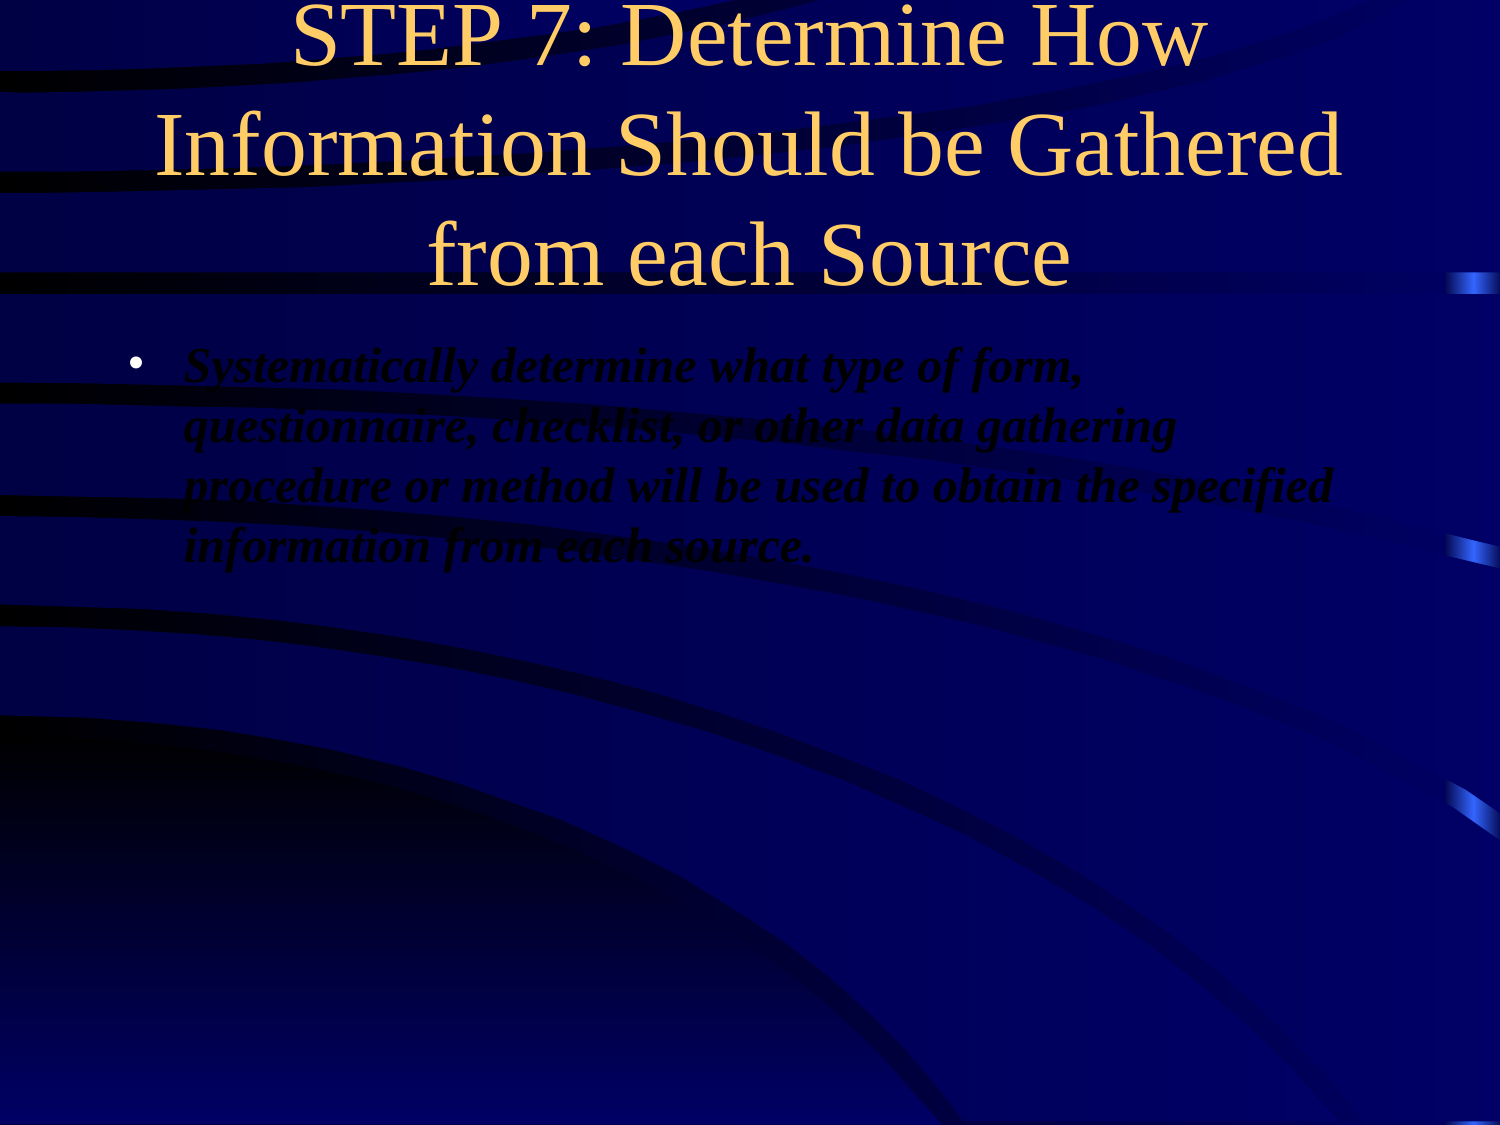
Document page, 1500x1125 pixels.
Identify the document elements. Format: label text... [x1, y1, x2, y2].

title STEP 7: Determine How Information Should be Gathered from each Source [112, 99, 1388, 288]
list Systematically determine what type of form, questionnaire, checklist, or other data gathering procedure or method will be used to obtain the specified information from each source. [112, 324, 1388, 1000]
